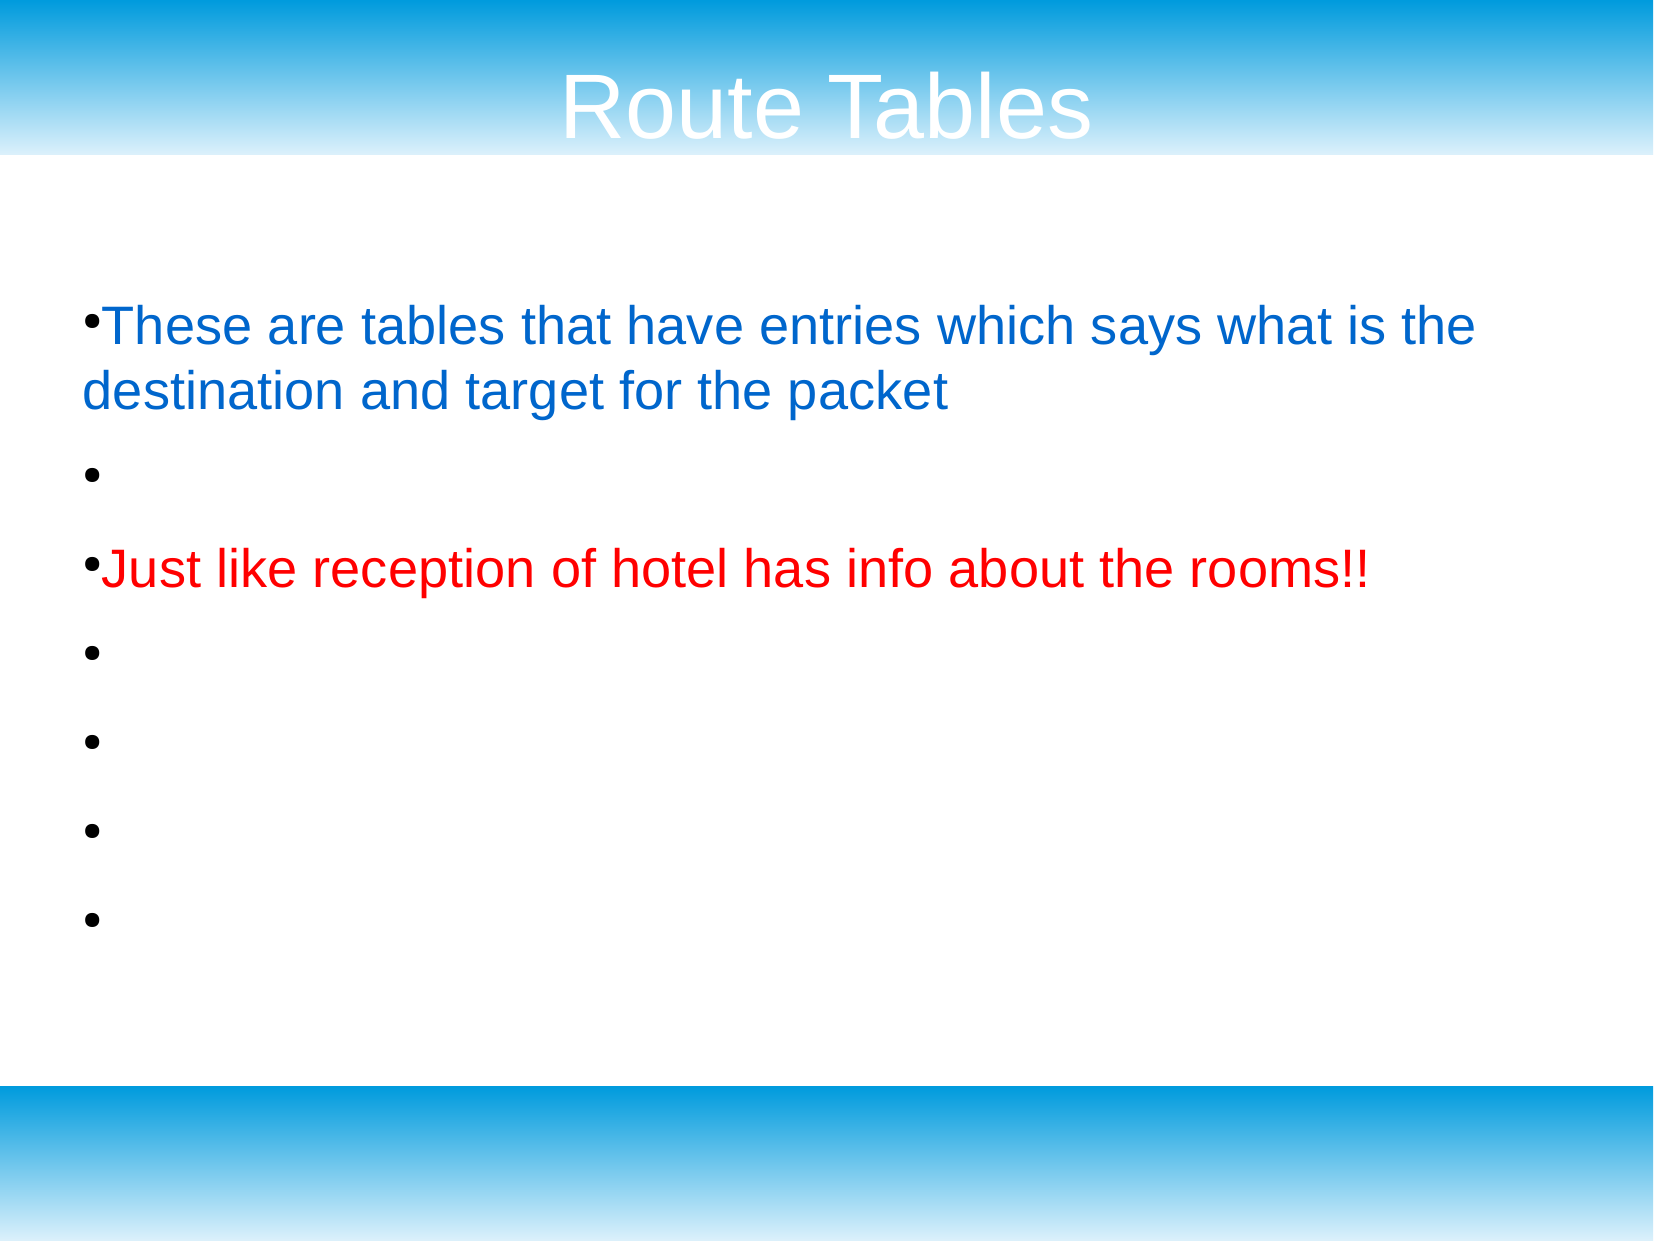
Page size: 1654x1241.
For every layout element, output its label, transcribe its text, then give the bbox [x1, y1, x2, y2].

list These are tables that have entries which says what is the destination and target for the packet Just like reception of hotel has info about the rooms!! [82, 290, 1571, 1010]
title Route Tables [82, 49, 1571, 155]
